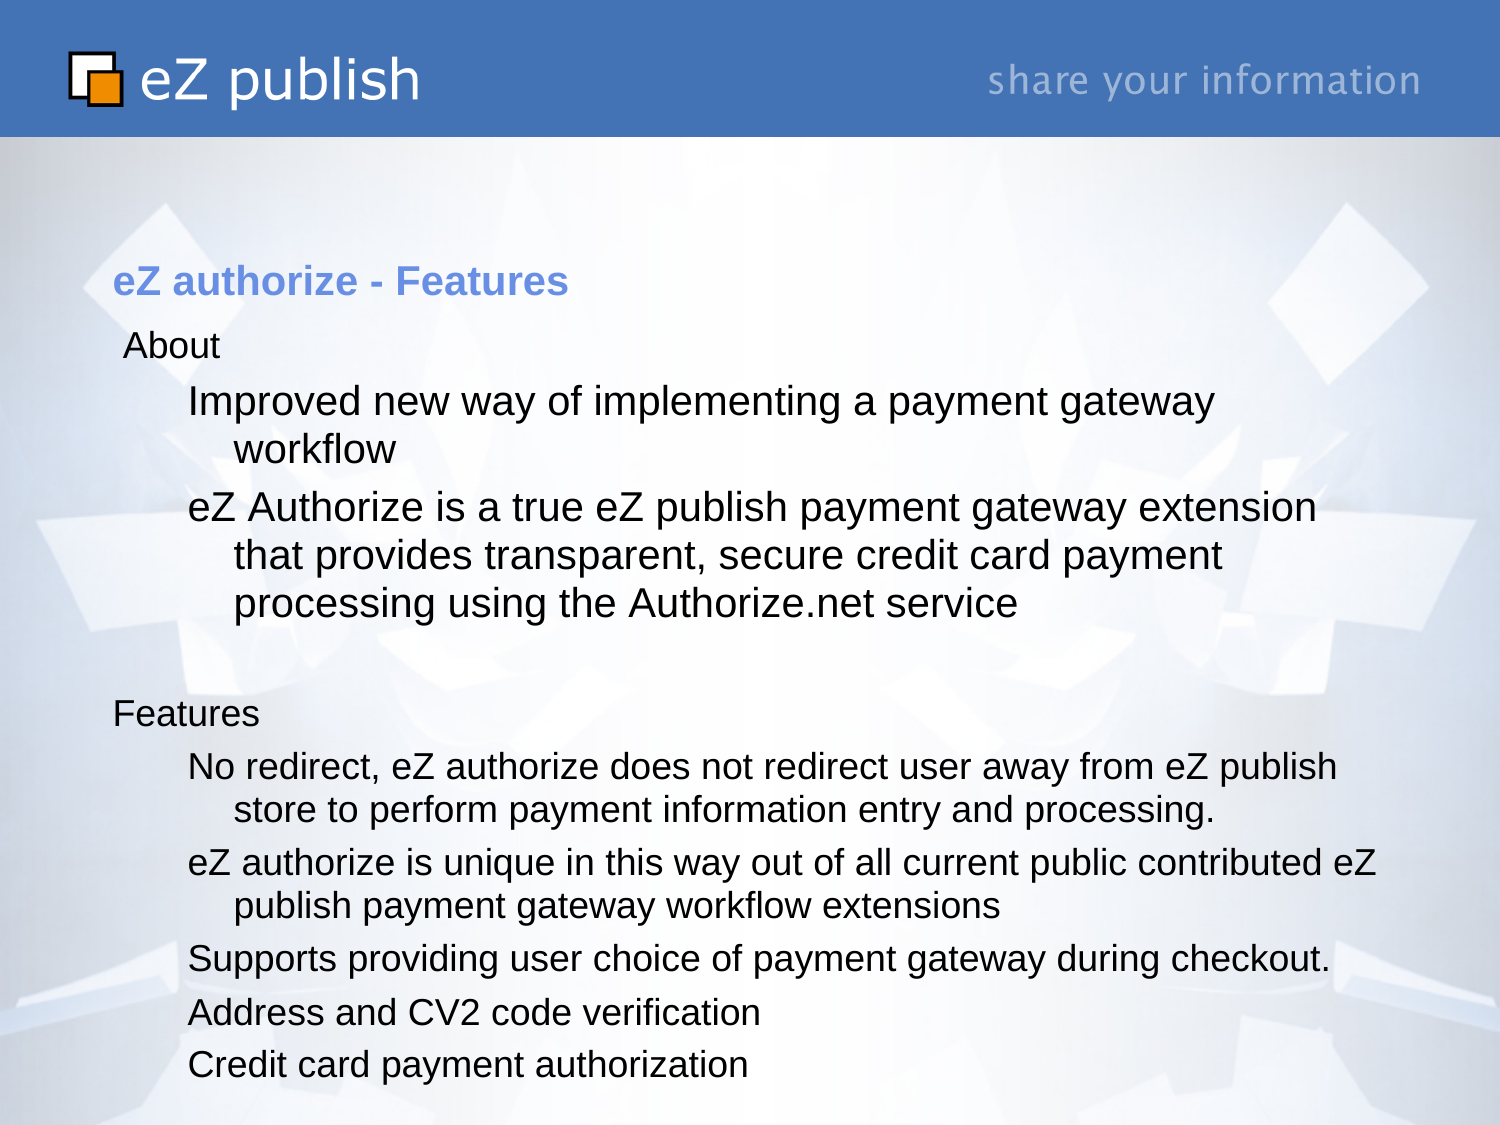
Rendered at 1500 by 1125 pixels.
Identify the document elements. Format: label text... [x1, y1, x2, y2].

list About Improved new way of implementing a payment gateway workflow eZ Authorize is a true eZ publish payment gateway extension that provides transparent, secure credit card payment processing using the Authorize.net service Features No redirect, eZ authorize does not redirect user away from eZ publish store to perform payment information entry and processing. eZ authorize is unique in this way out of all current public contributed eZ publish payment gateway workflow extensions Supports providing user choice of payment gateway during checkout. Address and CV2 code verification Credit card payment authorization [112, 324, 1388, 1087]
title eZ authorize - Features [112, 237, 1500, 325]
picture [0, 0, 1500, 1125]
